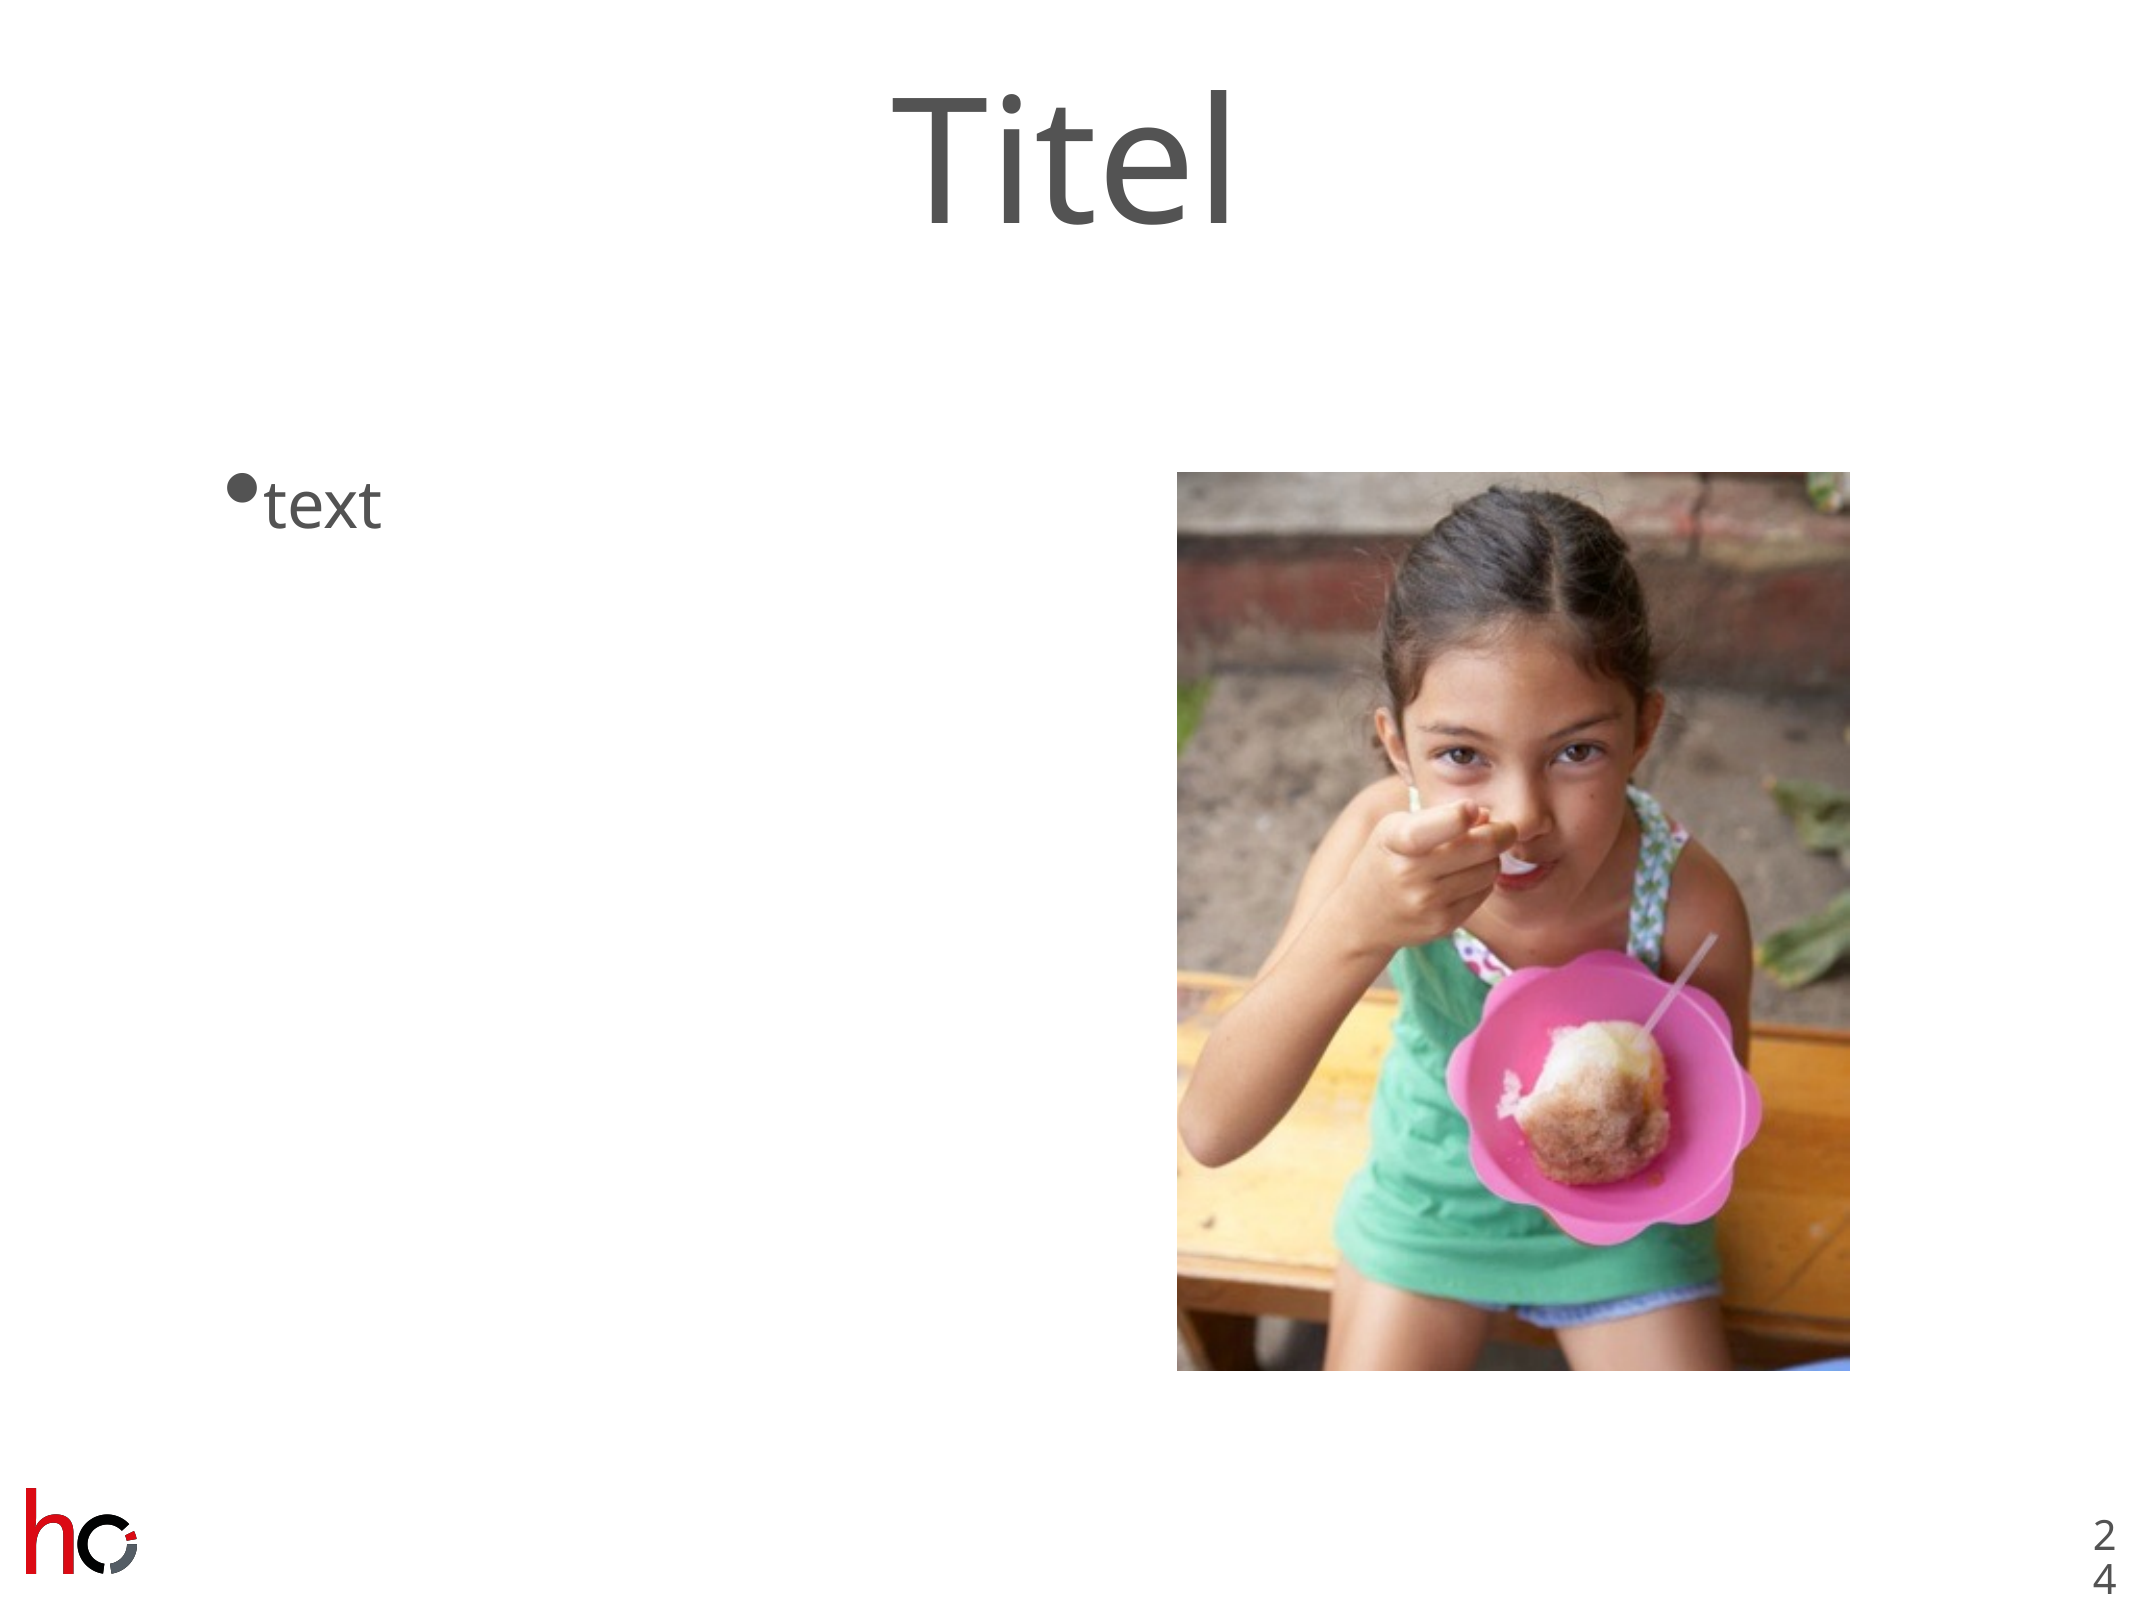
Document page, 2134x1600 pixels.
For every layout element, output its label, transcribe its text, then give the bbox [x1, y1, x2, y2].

text_box [2078, 1497, 2127, 1569]
picture [1177, 472, 1850, 1371]
title Titel [208, 41, 1925, 442]
list text [208, 454, 1036, 1392]
